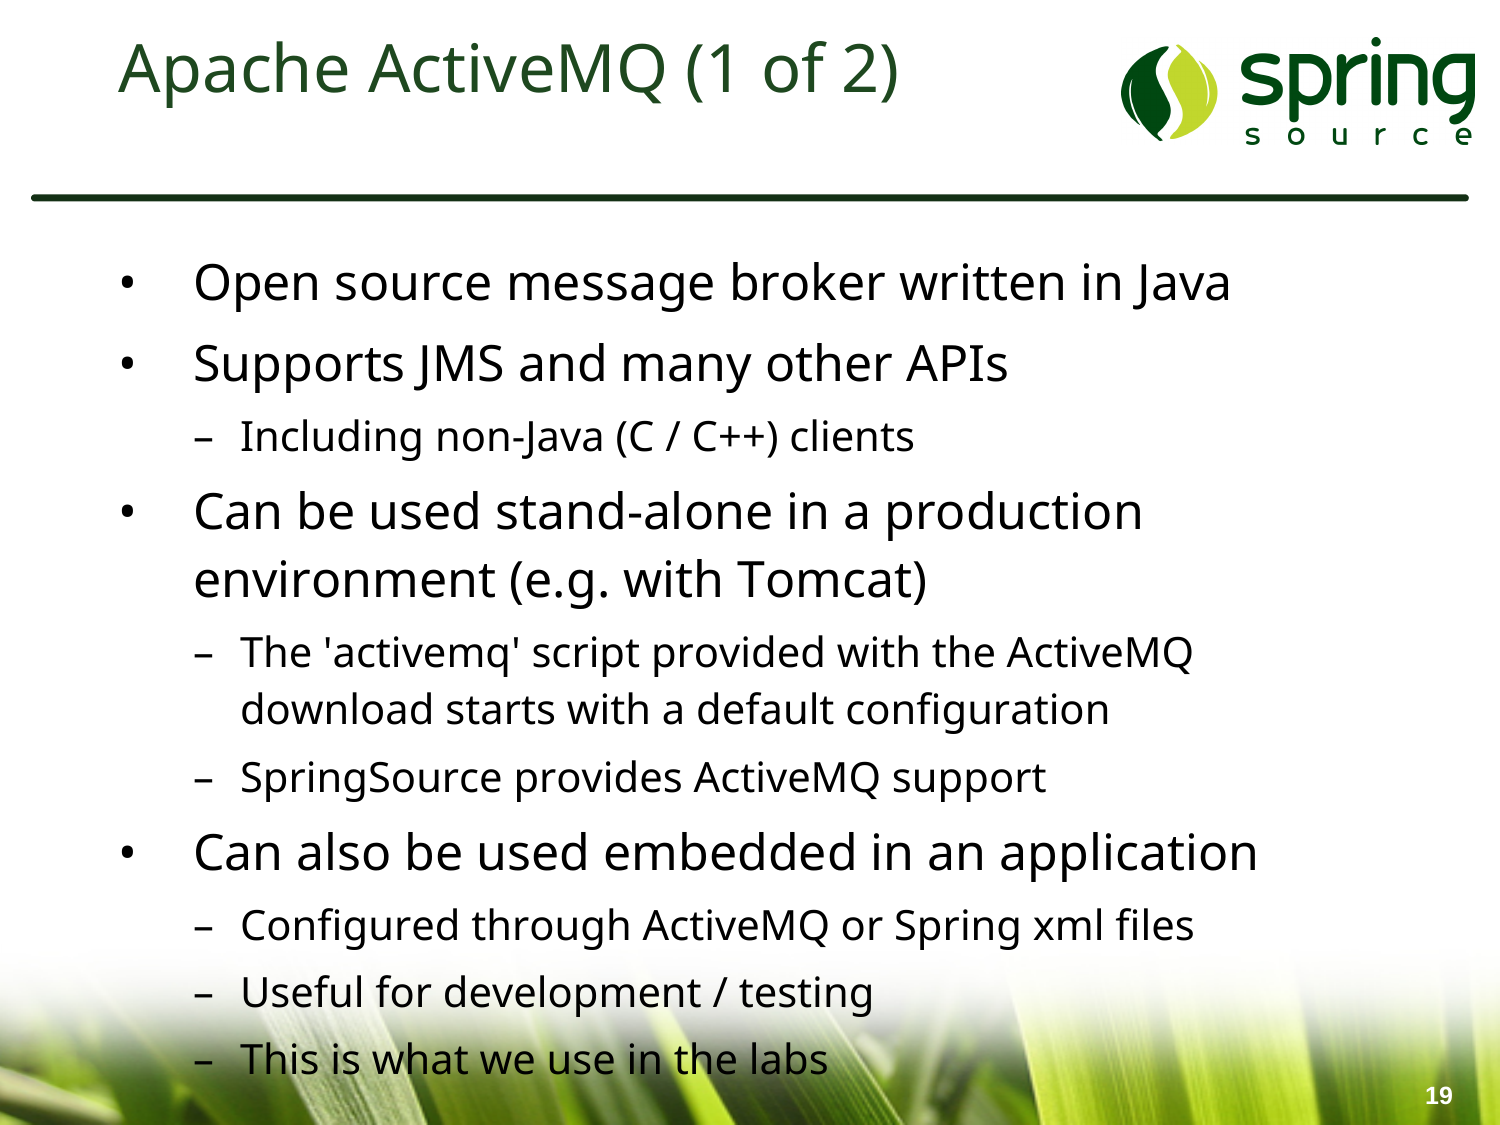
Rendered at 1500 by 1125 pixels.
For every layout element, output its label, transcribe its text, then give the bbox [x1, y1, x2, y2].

picture [1136, 37, 1475, 145]
title Apache ActiveMQ (1 of 2) [103, 13, 1136, 177]
list Open source message broker written in Java Supports JMS and many other APIs Including non-Java (C / C++) clients Can be used stand-alone in a production environment (e.g. with Tomcat) The 'activemq' script provided with the ActiveMQ download starts with a default configuration SpringSource provides ActiveMQ support Can also be used embedded in an application Configured through ActiveMQ or Spring xml files Useful for development / testing This is what we use in the labs [103, 239, 1394, 1014]
picture [0, 944, 1500, 1125]
